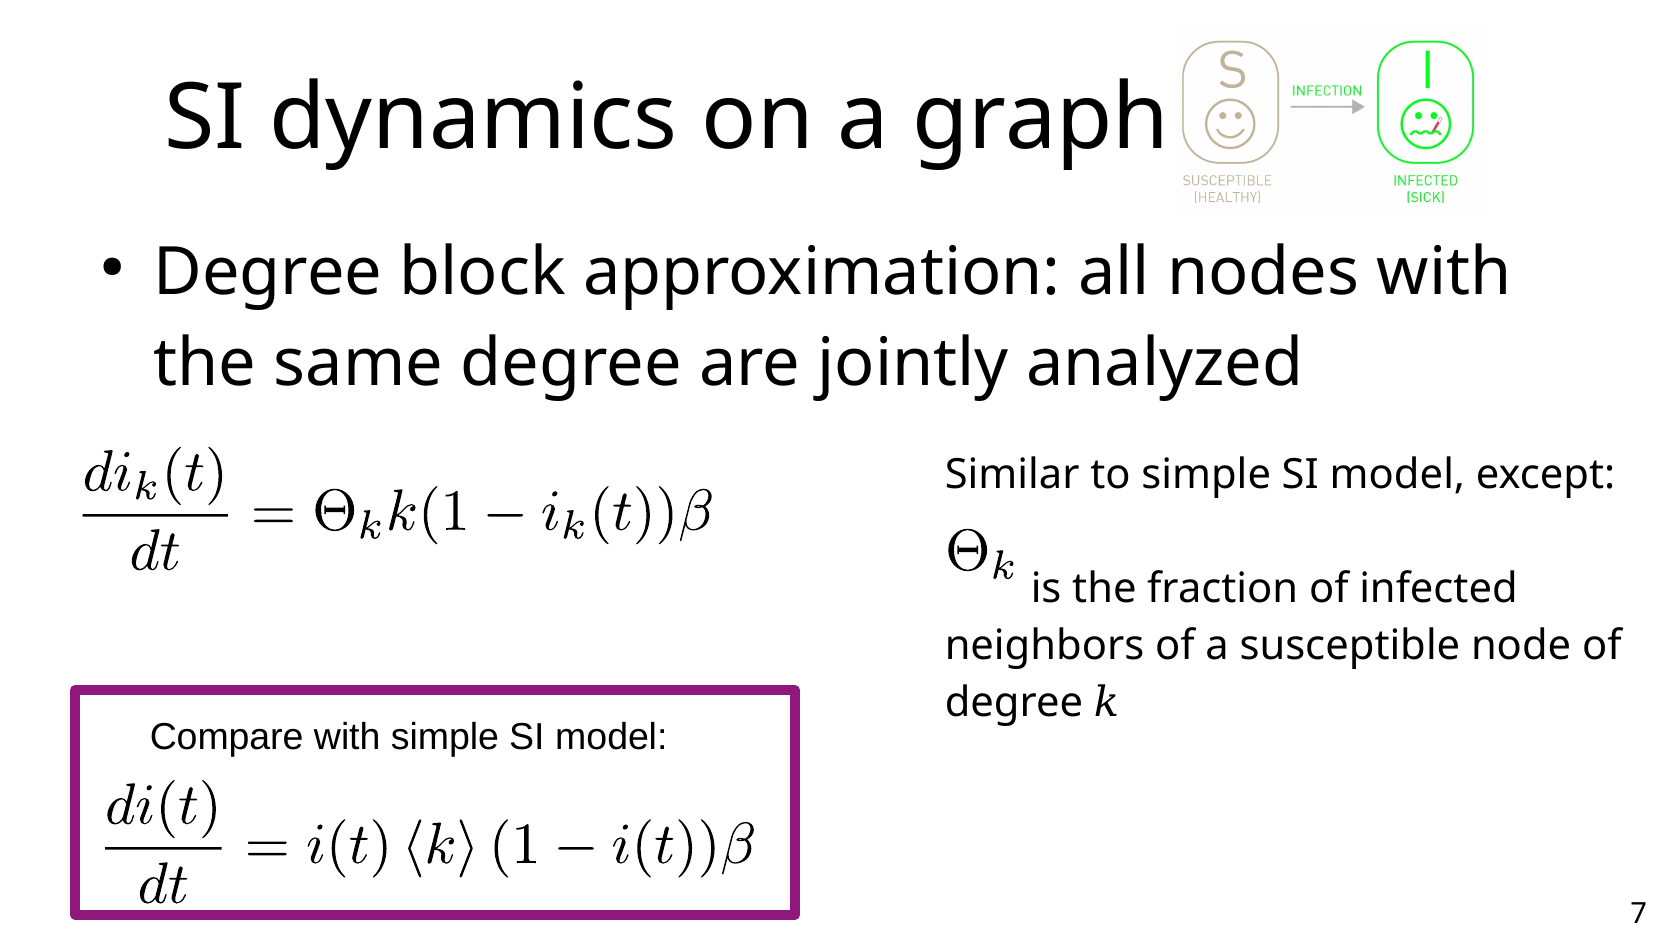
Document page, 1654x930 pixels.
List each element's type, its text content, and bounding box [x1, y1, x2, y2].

text_box [82, 446, 715, 571]
text_box Compare with simple SI model: [135, 708, 683, 766]
text_box [945, 528, 1017, 580]
list Degree block approximation: all nodes with the same degree are jointly analyzed [82, 223, 1571, 763]
title SI dynamics on a graph [0, 1, 1336, 225]
text_box Similar to simple SI model, except: is the fraction of infected neighbors of a susceptible node of degree k [930, 436, 1646, 886]
text_box [105, 780, 757, 904]
list Degree block approximation: all nodes with the same degree are jointly analyzed [82, 695, 790, 763]
picture [1175, 24, 1491, 216]
